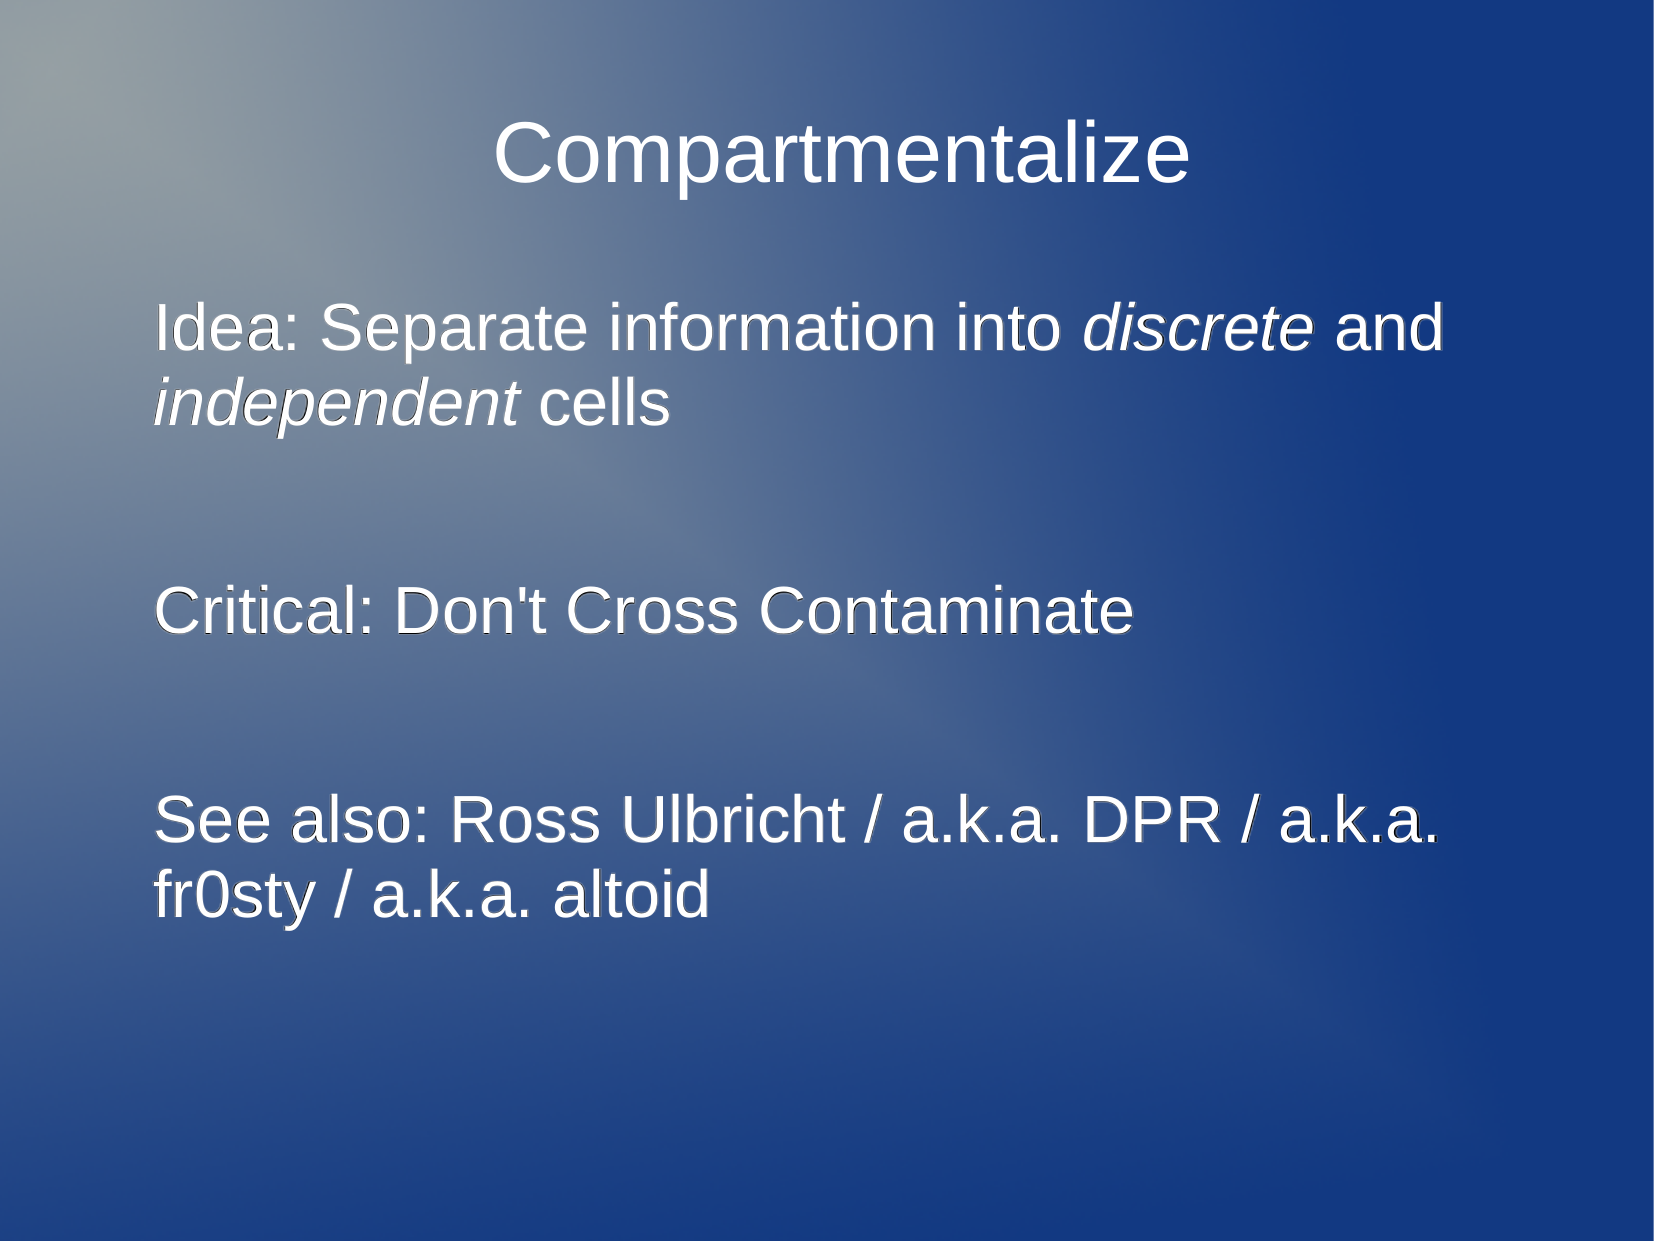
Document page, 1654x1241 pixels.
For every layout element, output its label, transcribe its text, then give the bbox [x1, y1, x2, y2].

picture [0, 0, 1654, 1241]
list Idea: Separate information into discrete and independent cells Critical: Don't Cross Contaminate See also: Ross Ulbricht / a.k.a. DPR / a.k.a. fr0sty / a.k.a. altoid [82, 290, 1531, 946]
title Compartmentalize [82, 49, 1571, 257]
